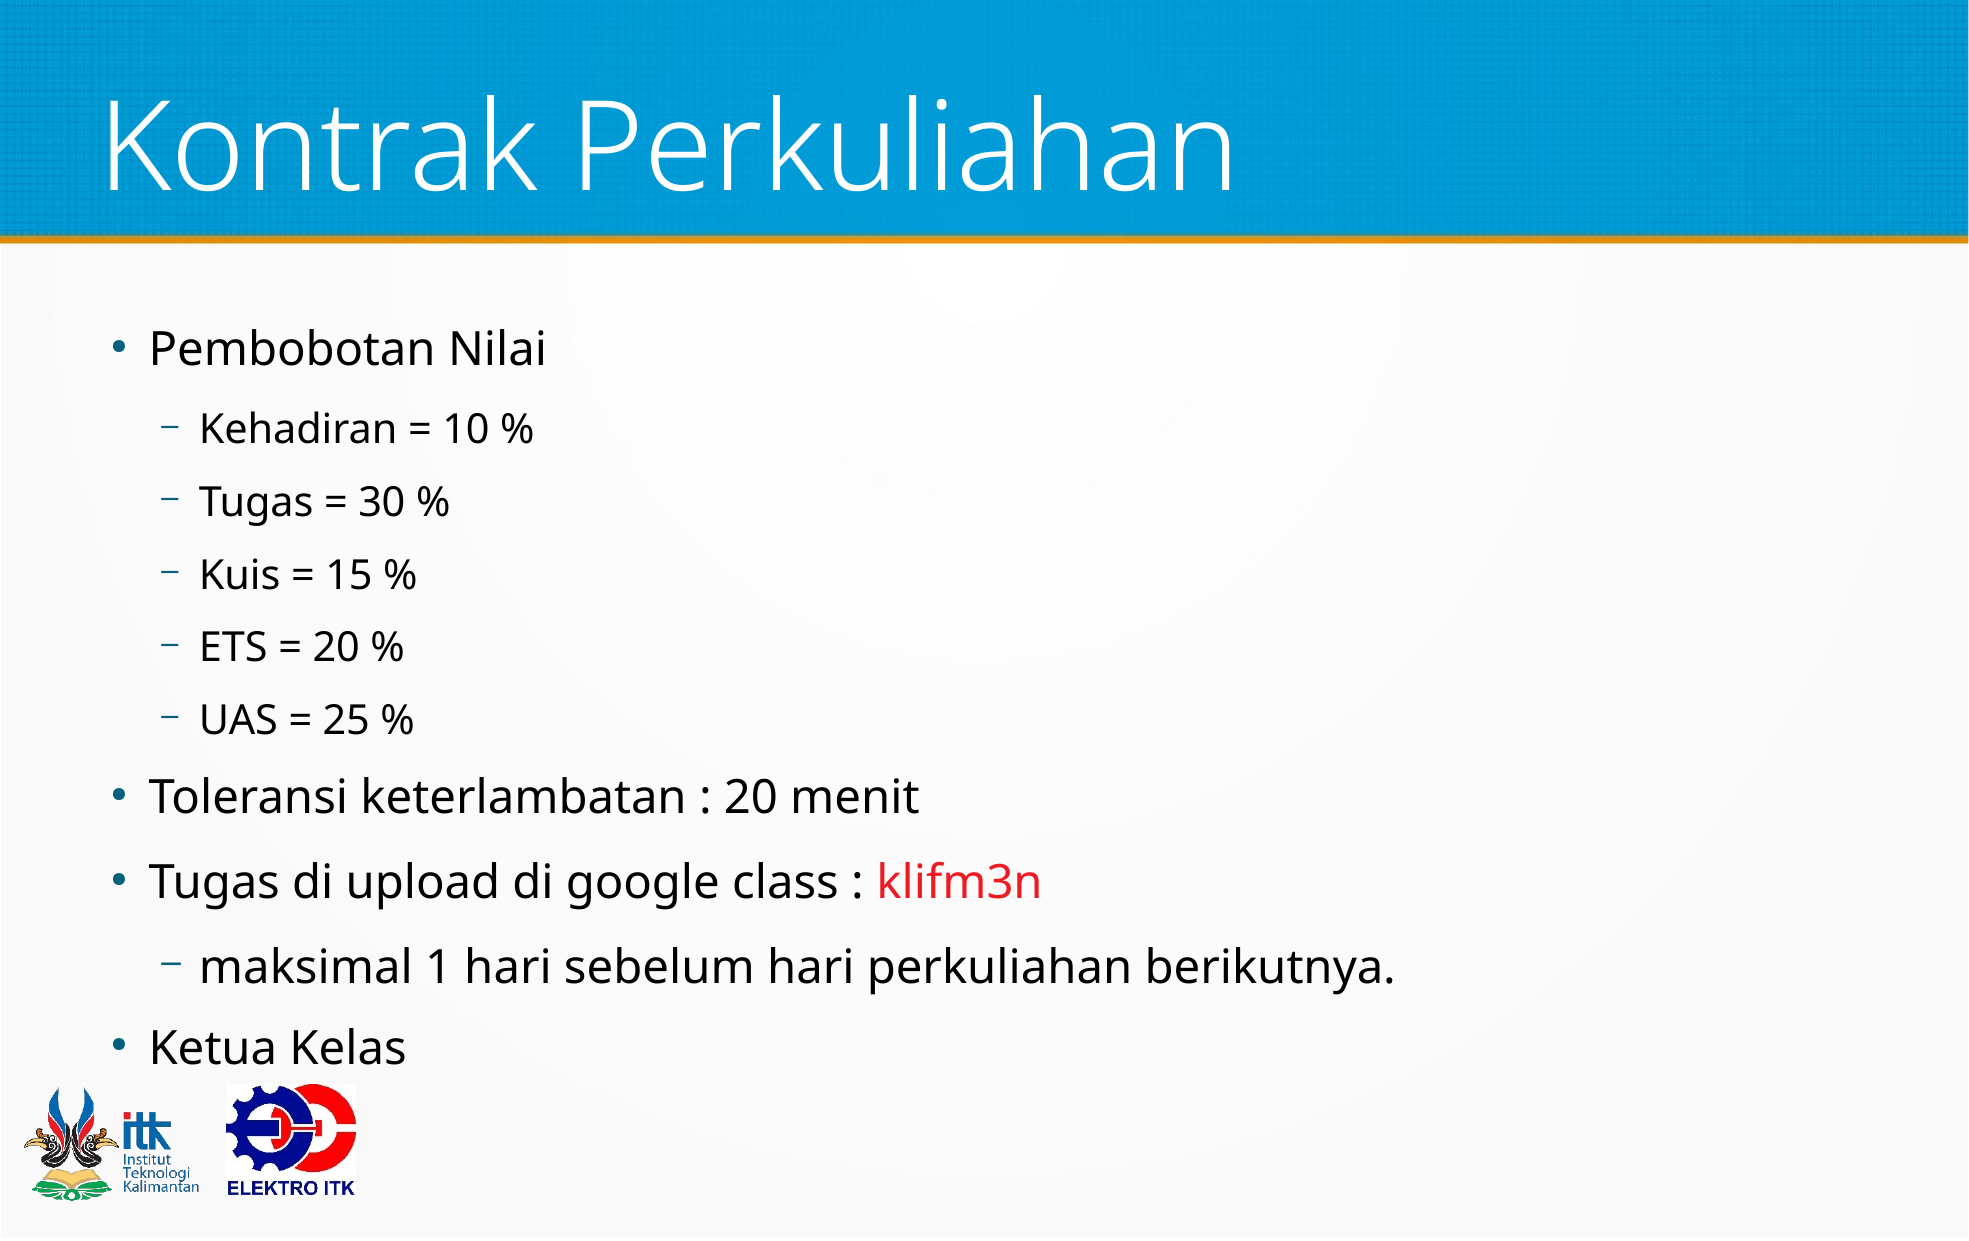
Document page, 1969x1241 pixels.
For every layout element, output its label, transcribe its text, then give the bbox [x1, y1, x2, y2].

list Pembobotan Nilai Kehadiran = 10 % Tugas = 30 % Kuis = 15 % ETS = 20 % UAS = 25 % Toleransi keterlambatan : 20 menit Tugas di upload di google class : klifm3n maksimal 1 hari sebelum hari perkuliahan berikutnya. Ketua Kelas [98, 315, 1861, 1081]
title Kontrak Perkuliahan [98, 19, 1870, 227]
picture [0, 233, 1969, 1241]
